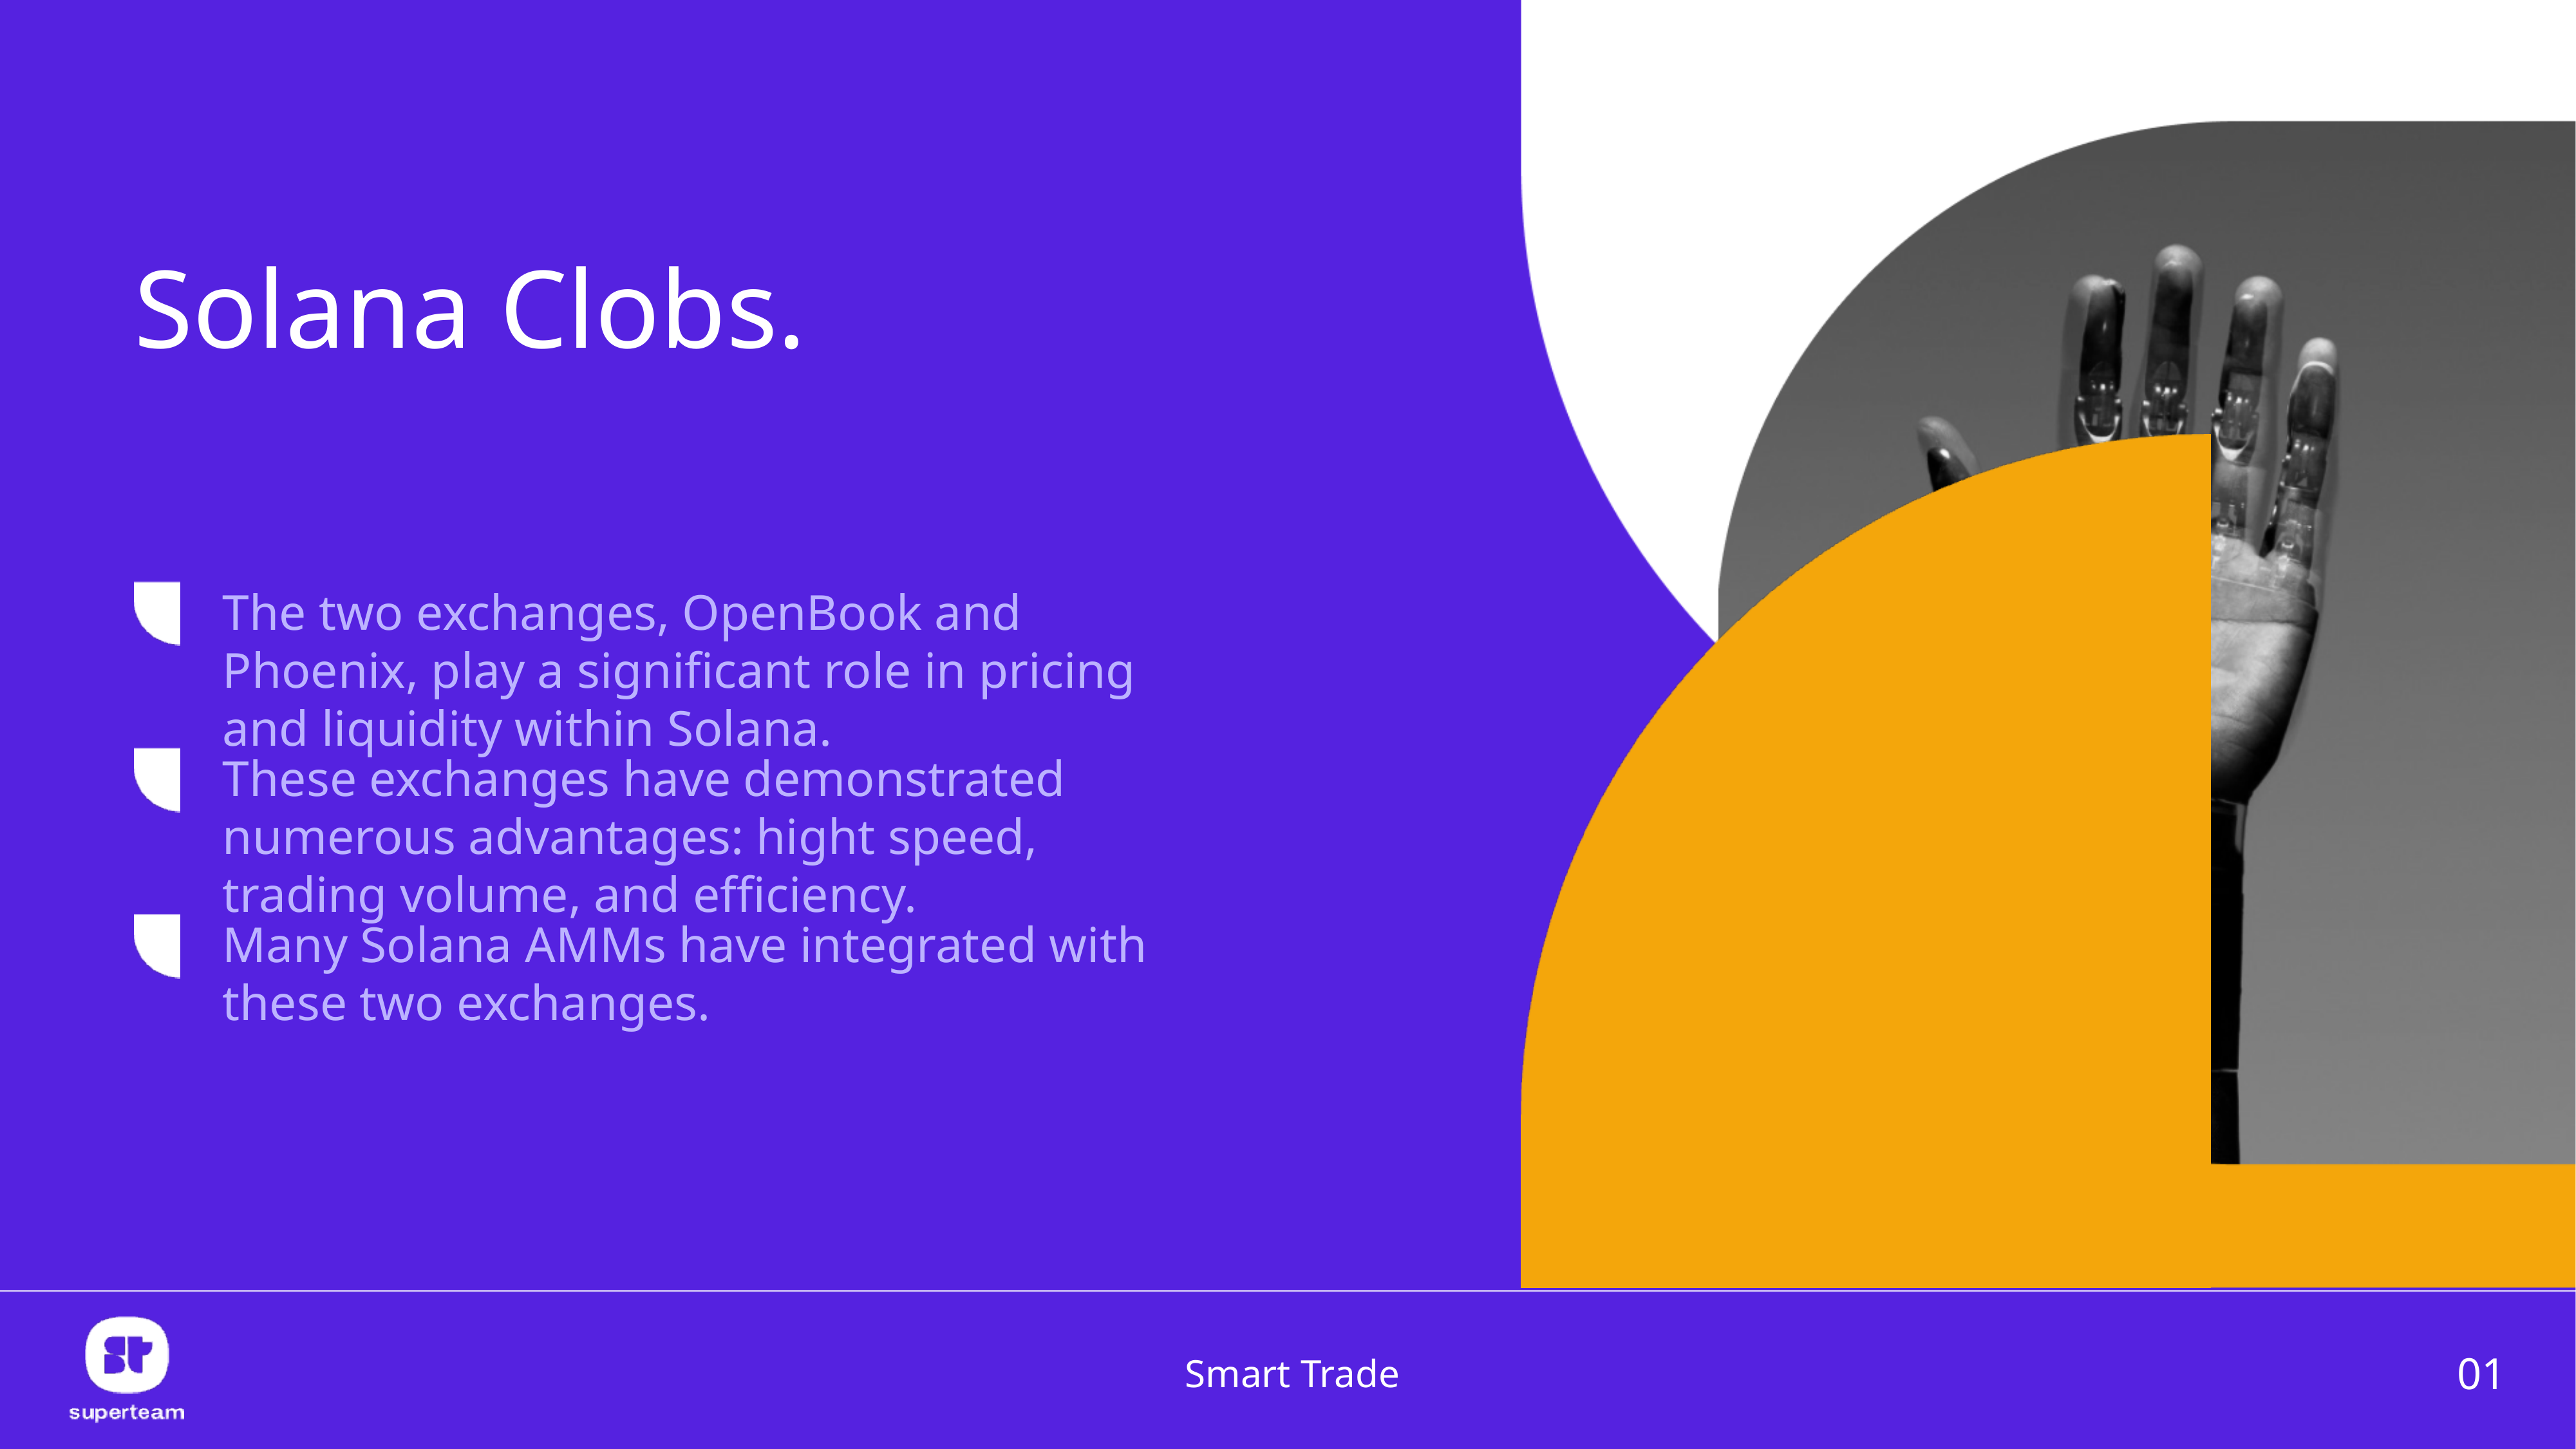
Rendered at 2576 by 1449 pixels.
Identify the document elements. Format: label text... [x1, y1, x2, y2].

picture [0, 0, 2576, 1449]
text_box Smart Trade [1185, 1349, 1547, 1403]
text_box The two exchanges, OpenBook and Phoenix, play a significant role in pricing and liquidity within Solana. [222, 582, 1196, 703]
text_box 01 [2450, 1346, 2514, 1408]
text_box These exchanges have demonstrated numerous advantages: hight speed, trading volume, and efficiency. [222, 748, 1196, 869]
text_box Solana Clobs. [134, 240, 1447, 510]
text_box Many Solana AMMs have integrated with these two exchanges. [222, 914, 1196, 1036]
